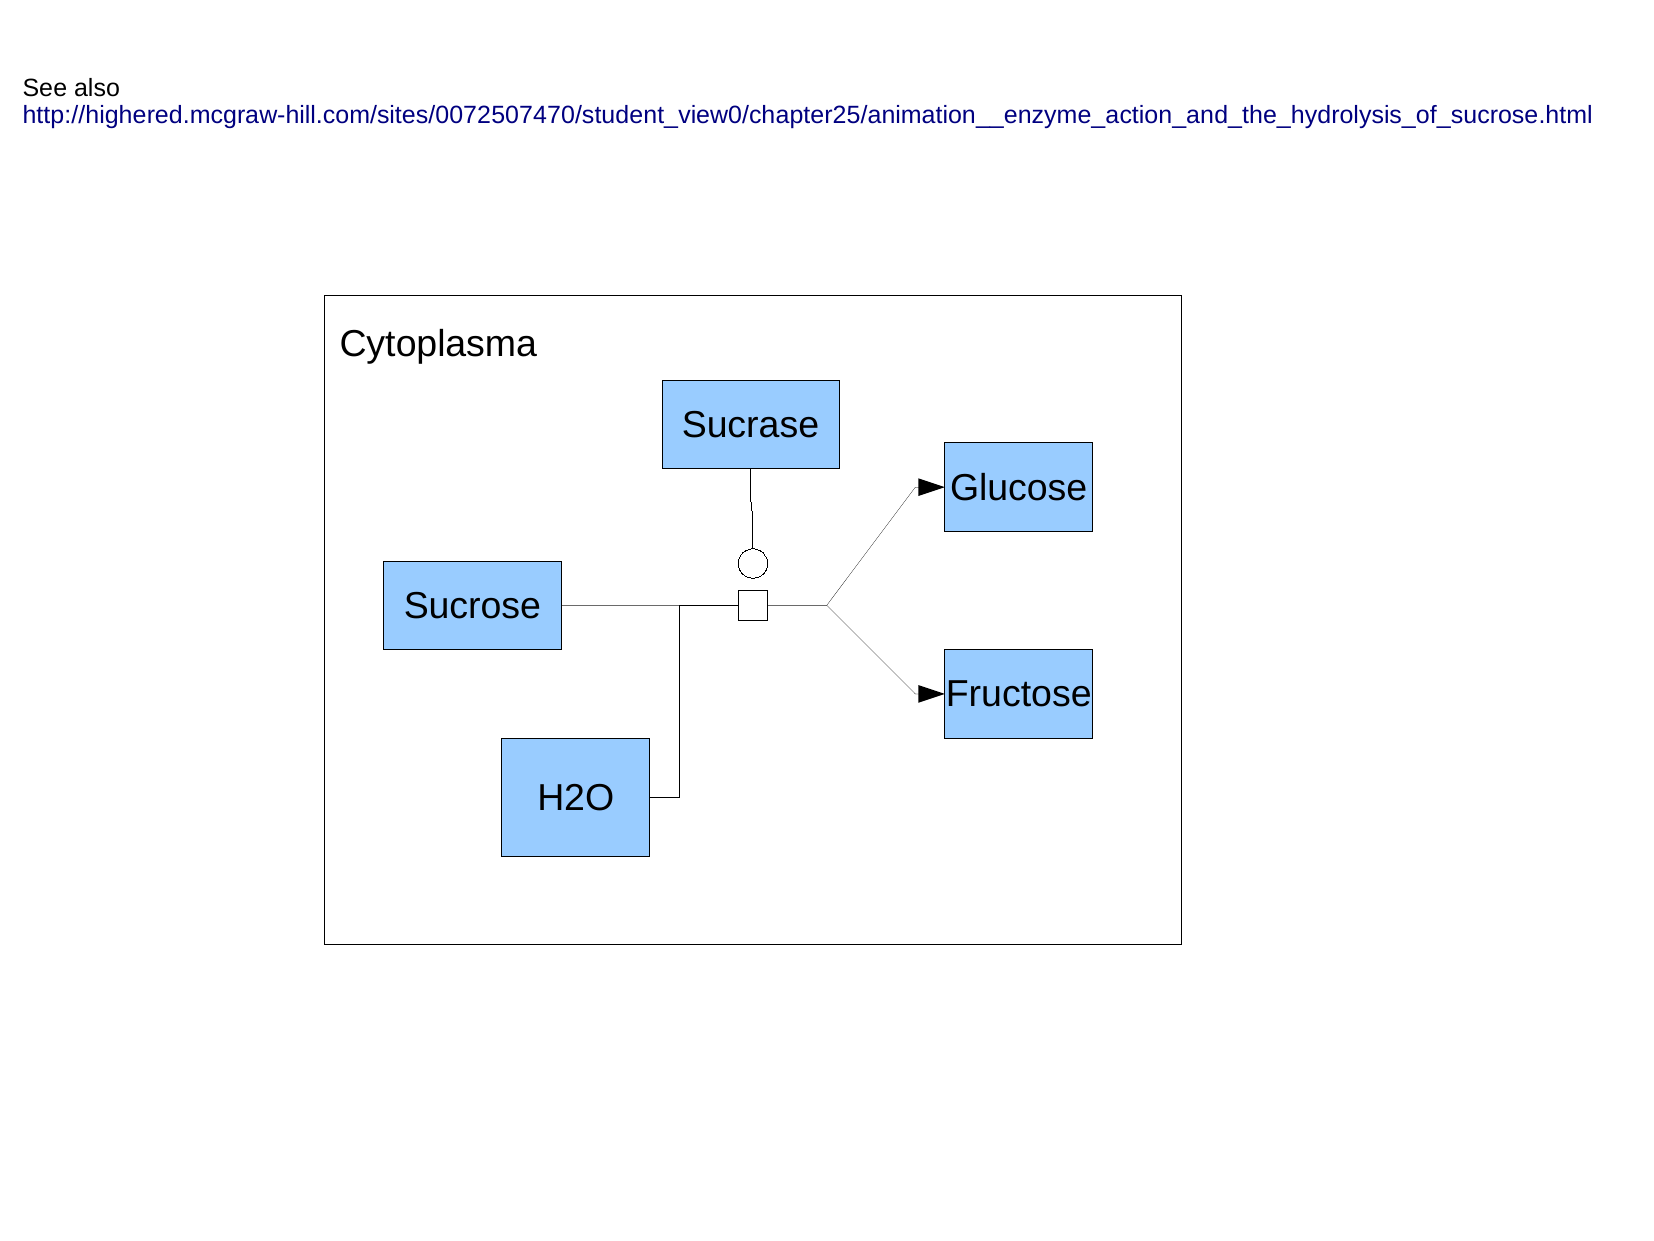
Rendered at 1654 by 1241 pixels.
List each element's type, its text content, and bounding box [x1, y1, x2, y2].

text_box Fructose [944, 649, 1093, 739]
text_box Cytoplasma [324, 314, 552, 414]
text_box Sucrase [662, 380, 840, 469]
text_box See also http://highered.mcgraw-hill.com/sites/0072507470/student_view0/chapter25/animation__enzyme_action_and_the_hydrolysis_of_sucrose.html [7, 65, 1654, 207]
text_box Glucose [944, 442, 1093, 532]
text_box Sucrose [383, 561, 562, 650]
text_box H2O [501, 738, 650, 857]
text_box [324, 295, 1182, 945]
